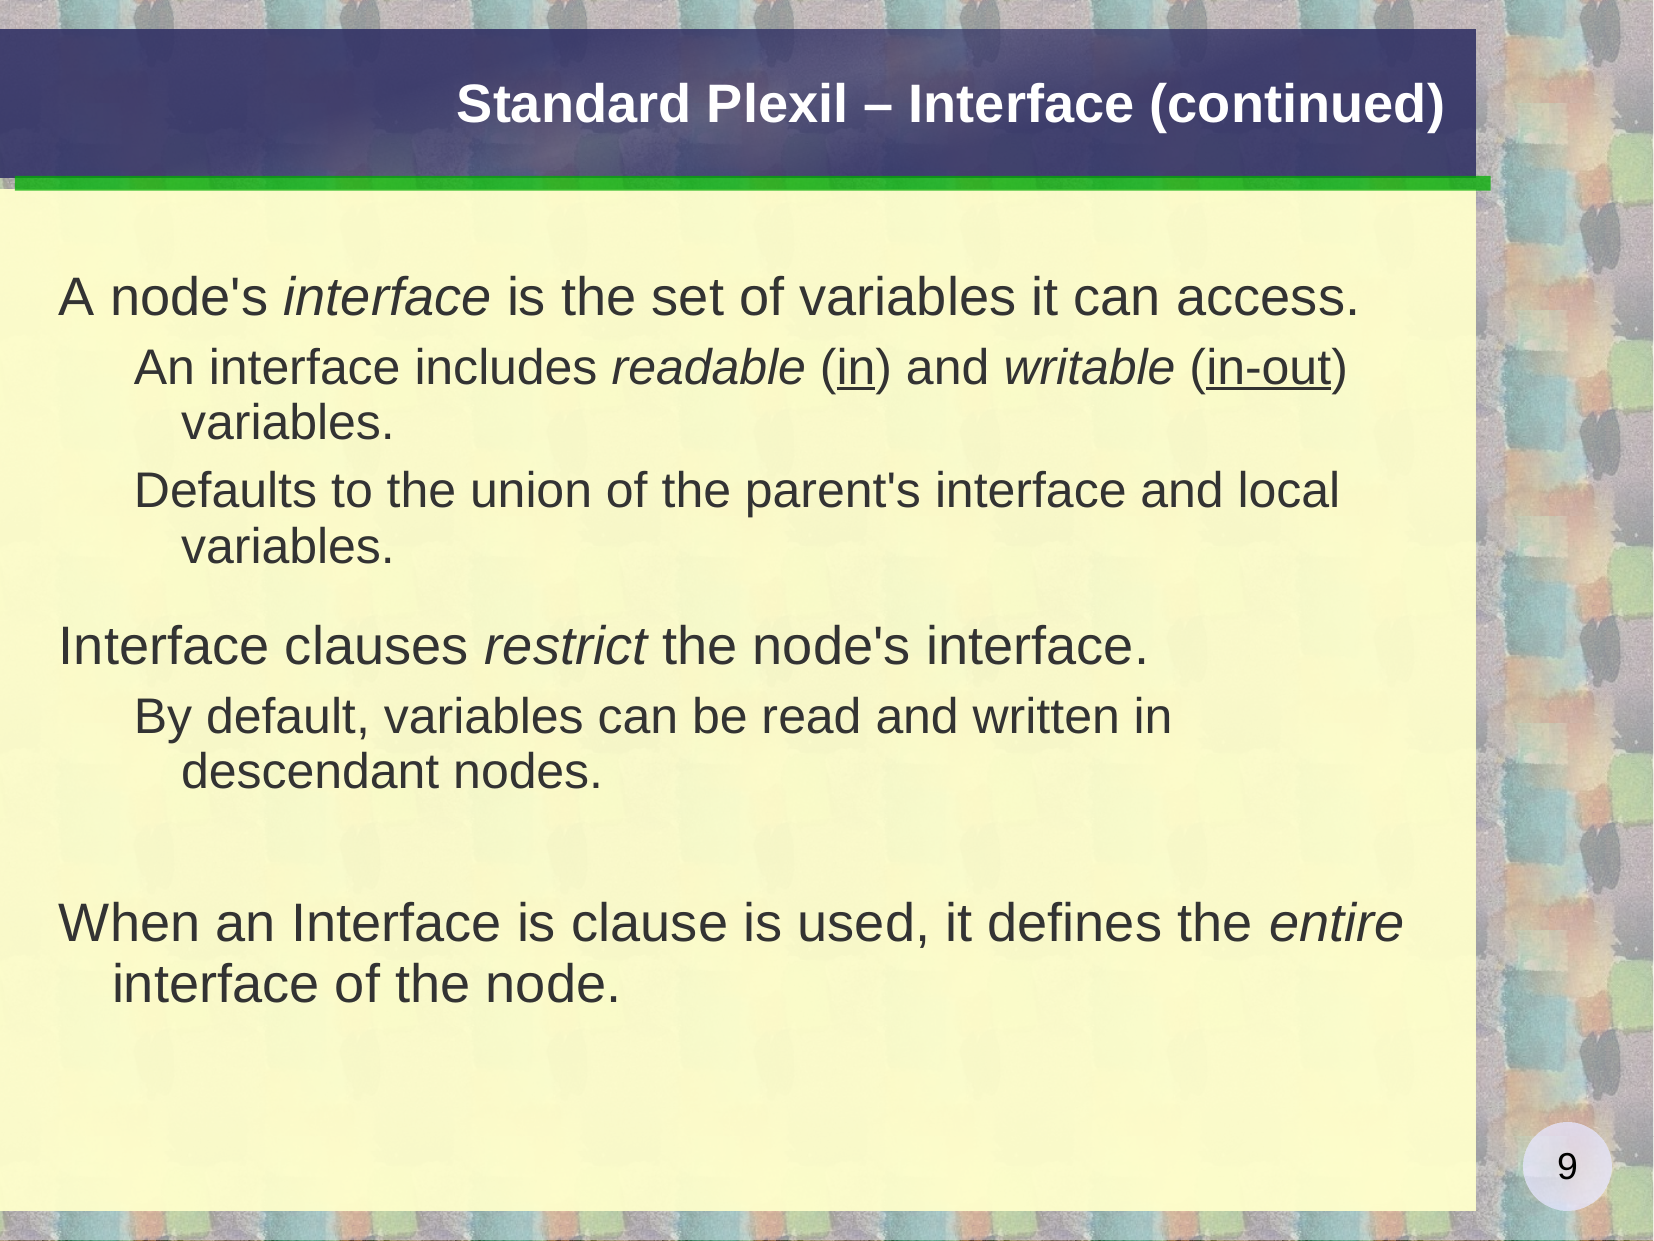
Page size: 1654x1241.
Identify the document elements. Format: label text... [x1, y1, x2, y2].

title Standard Plexil – Interface (continued) [29, 66, 1447, 141]
list A node's interface is the set of variables it can access. An interface includes readable (in) and writable (in-out) variables. Defaults to the union of the parent's interface and local variables. Interface clauses restrict the node's interface. By default, variables can be read and written in descendant nodes. When an Interface is clause is used, it defines the entire interface of the node. [58, 236, 1417, 1167]
